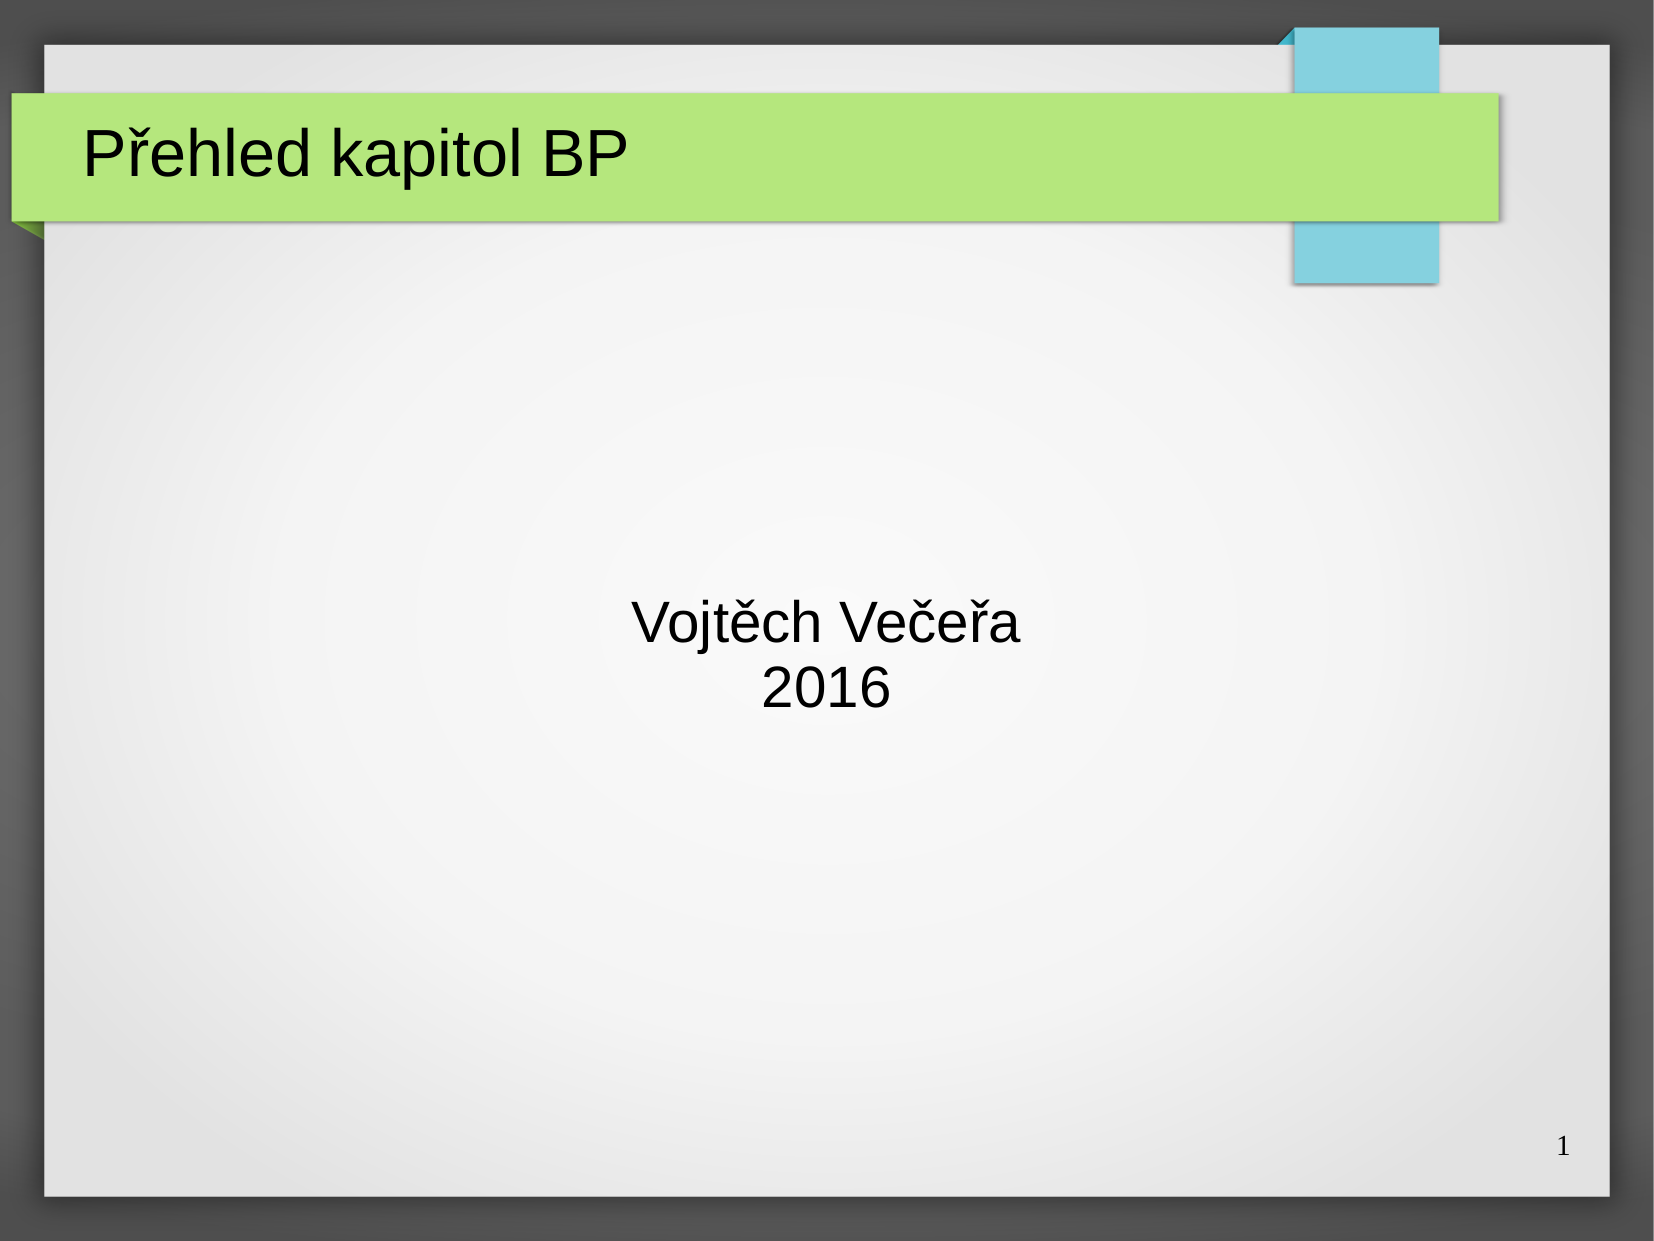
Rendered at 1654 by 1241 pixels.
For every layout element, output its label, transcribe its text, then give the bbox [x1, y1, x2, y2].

subtitle Vojtěch Večeřa 2016 [82, 295, 1571, 1015]
picture [0, 0, 1654, 1241]
title Přehled kapitol BP [82, 94, 1264, 213]
